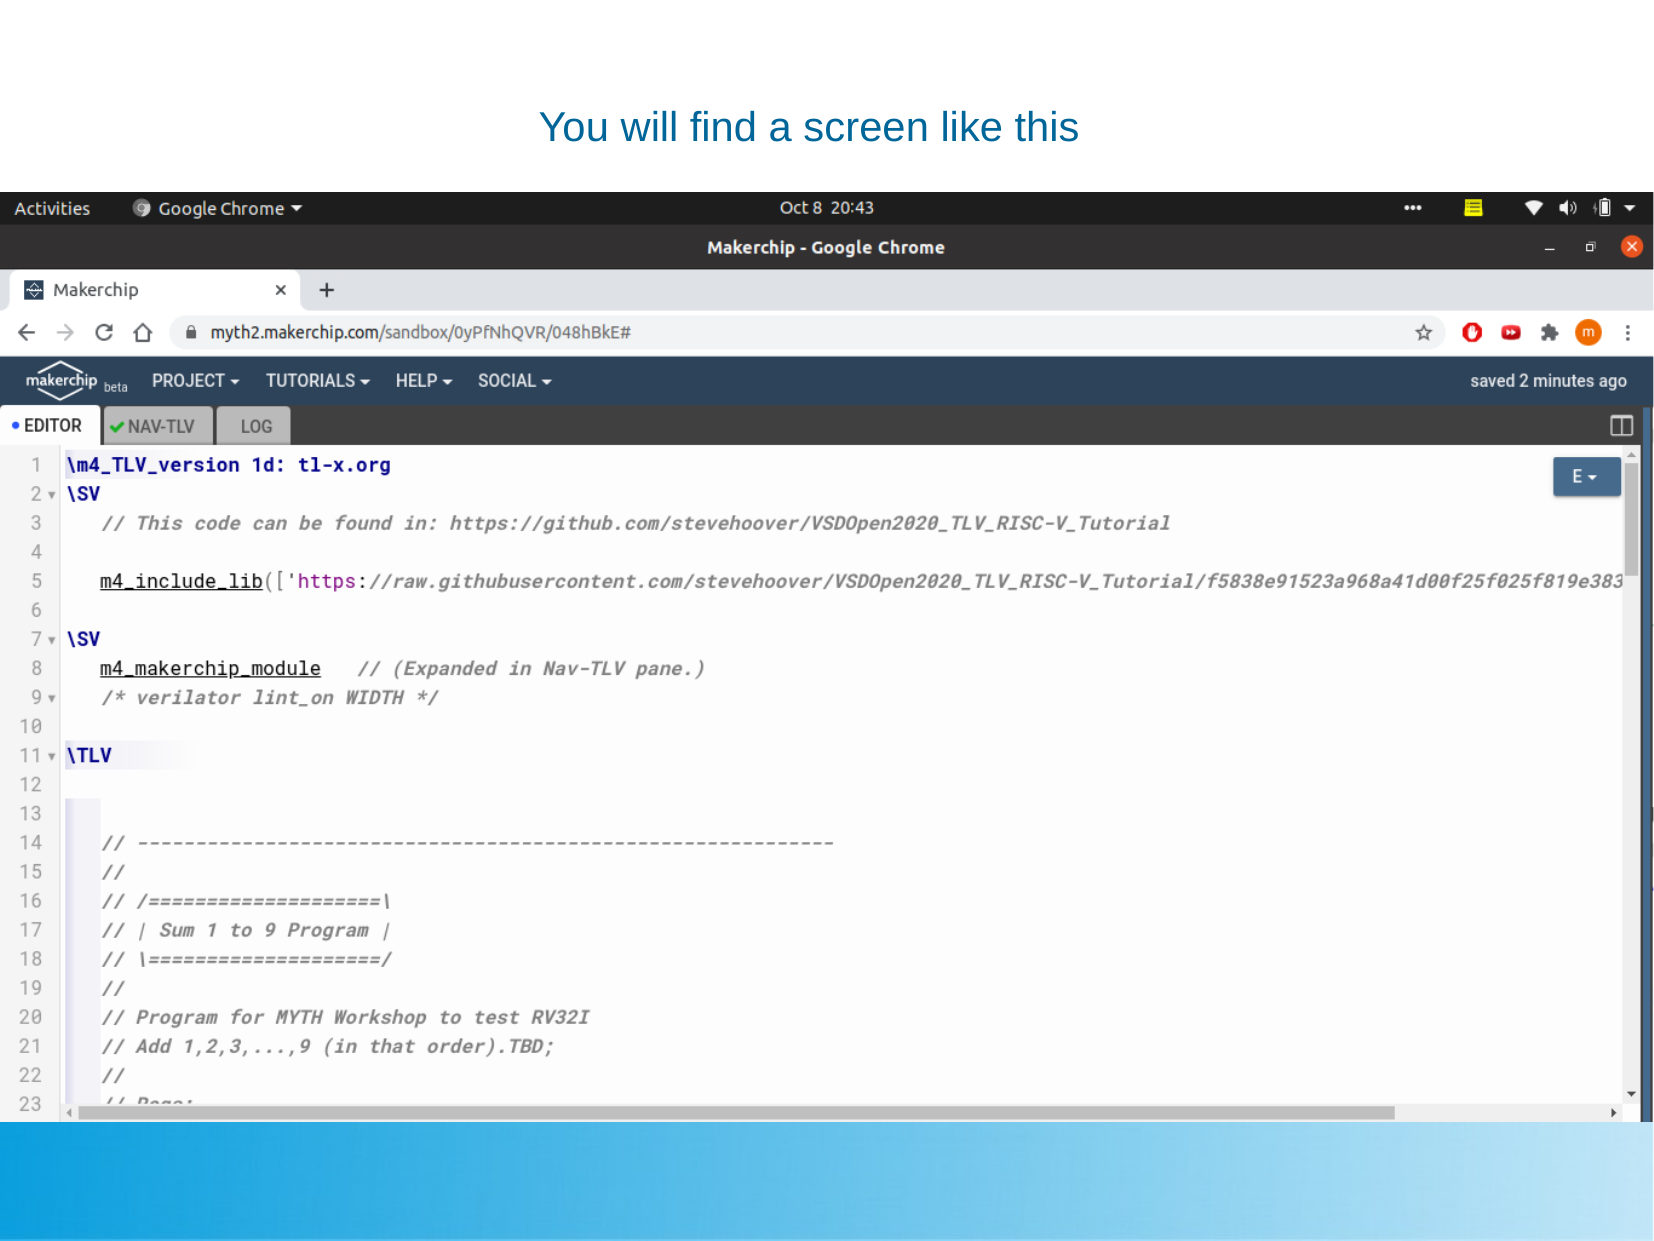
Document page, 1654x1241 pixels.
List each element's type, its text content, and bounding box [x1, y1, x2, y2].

title You will find a screen like this [70, 23, 1559, 192]
picture [0, 192, 1654, 1241]
